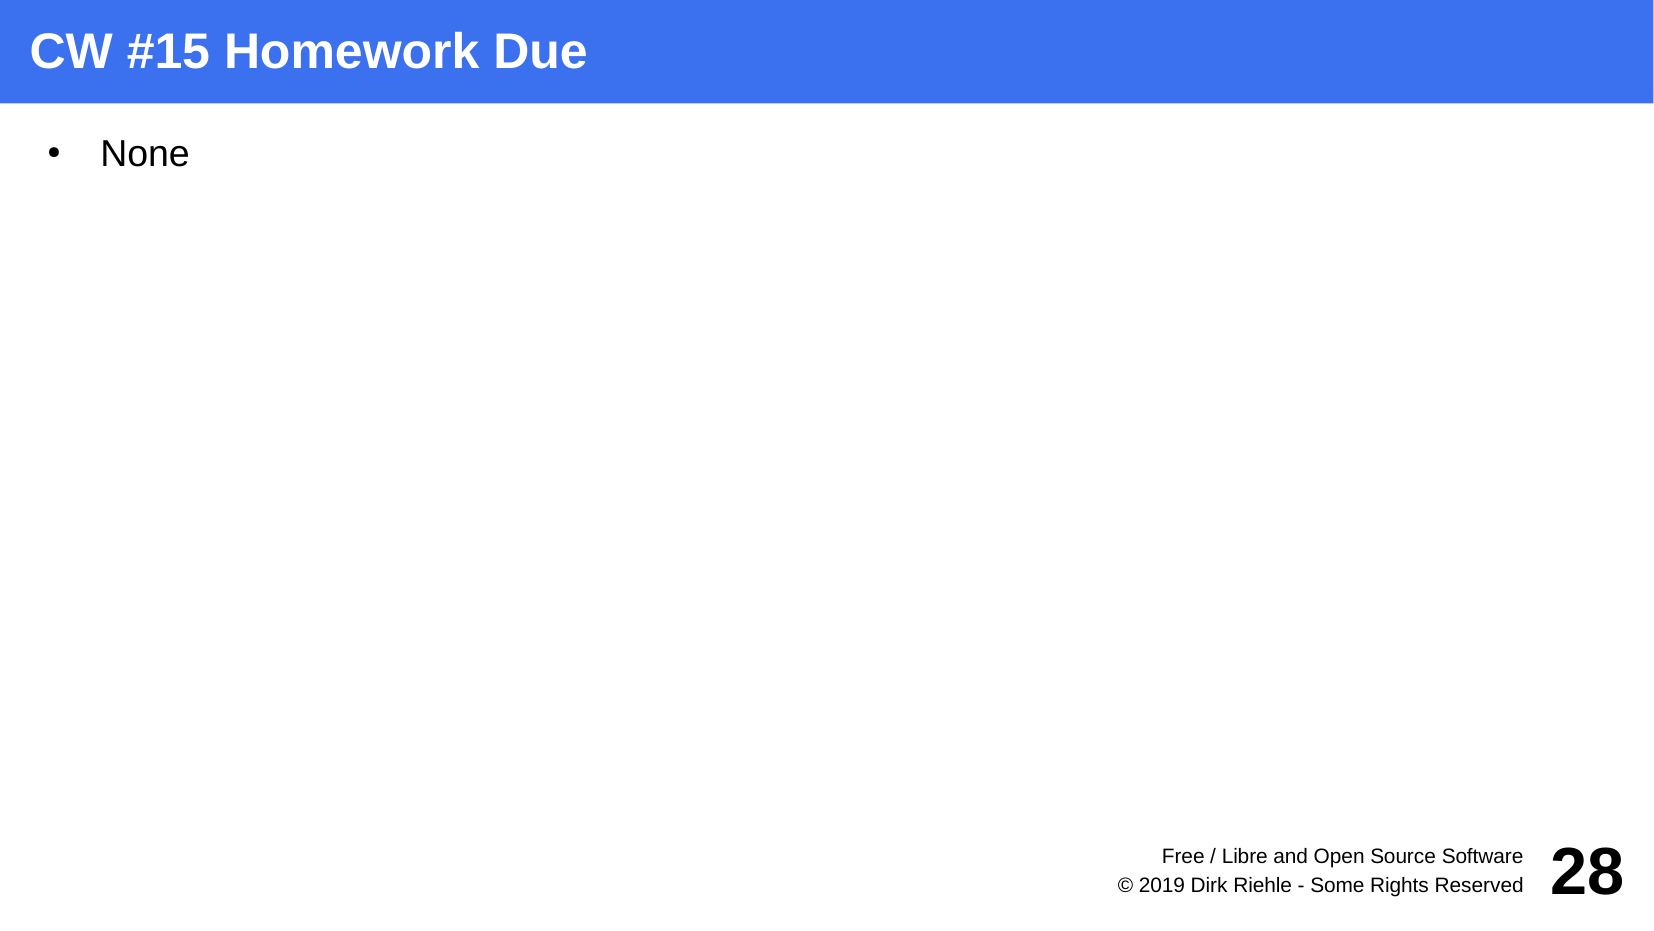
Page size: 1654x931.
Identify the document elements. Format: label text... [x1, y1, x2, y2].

title CW #15 Homework Due [0, 0, 1654, 104]
list None [29, 132, 1625, 813]
